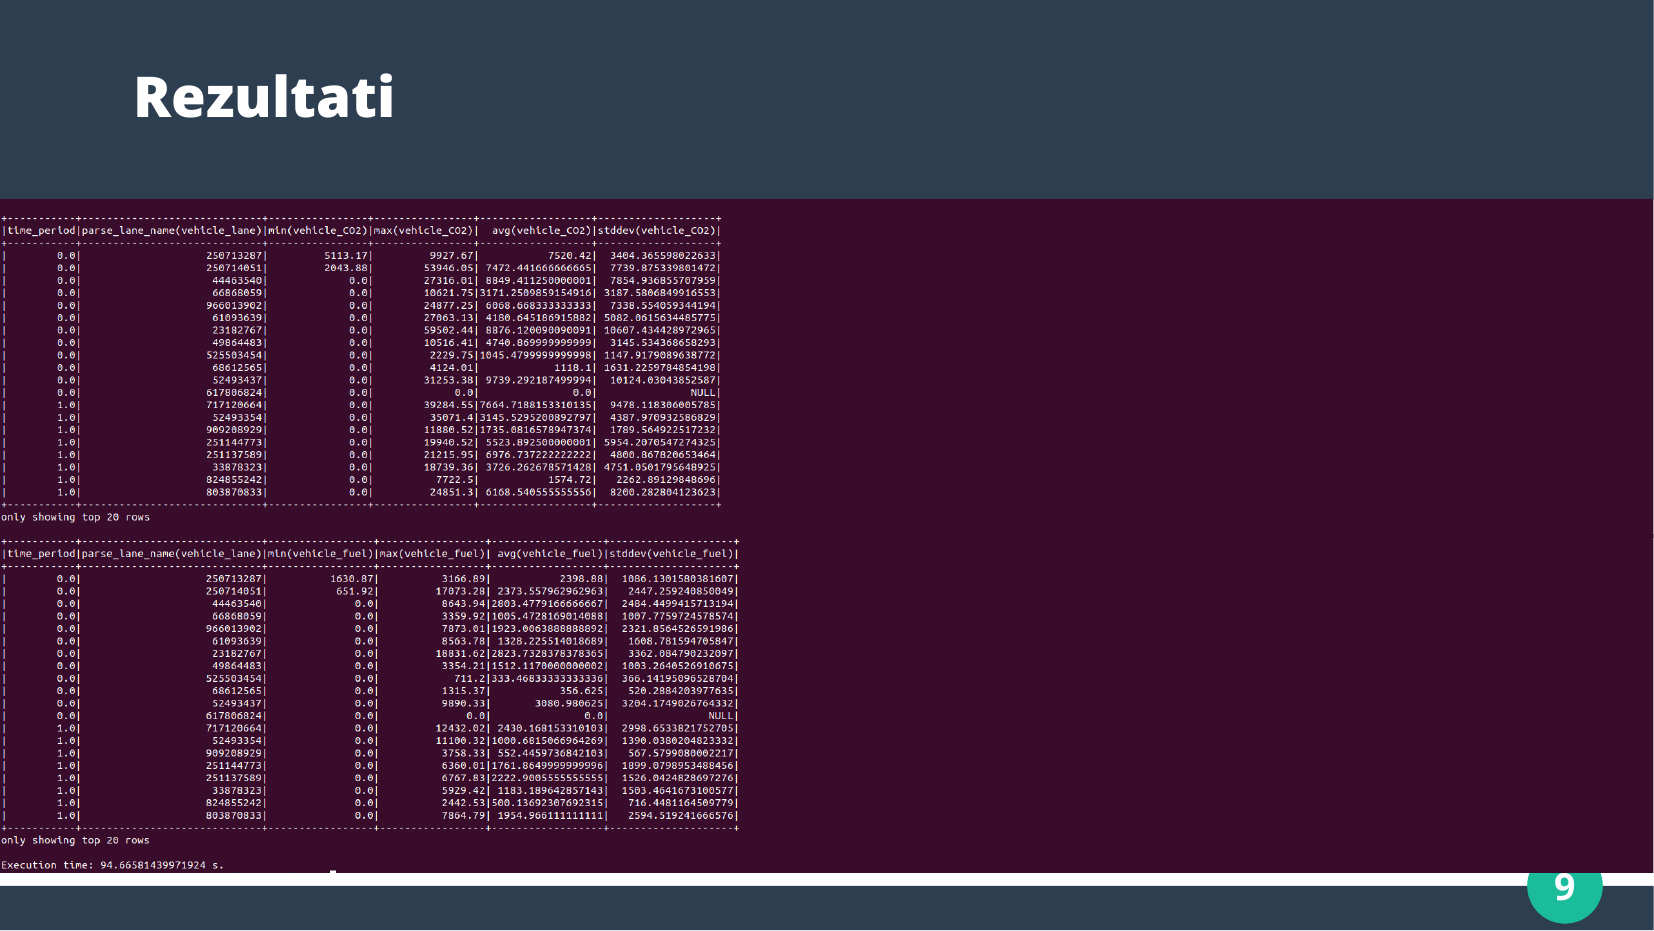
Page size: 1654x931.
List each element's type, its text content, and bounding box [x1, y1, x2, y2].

picture [0, 199, 1654, 873]
title Rezultati [59, 37, 1595, 156]
